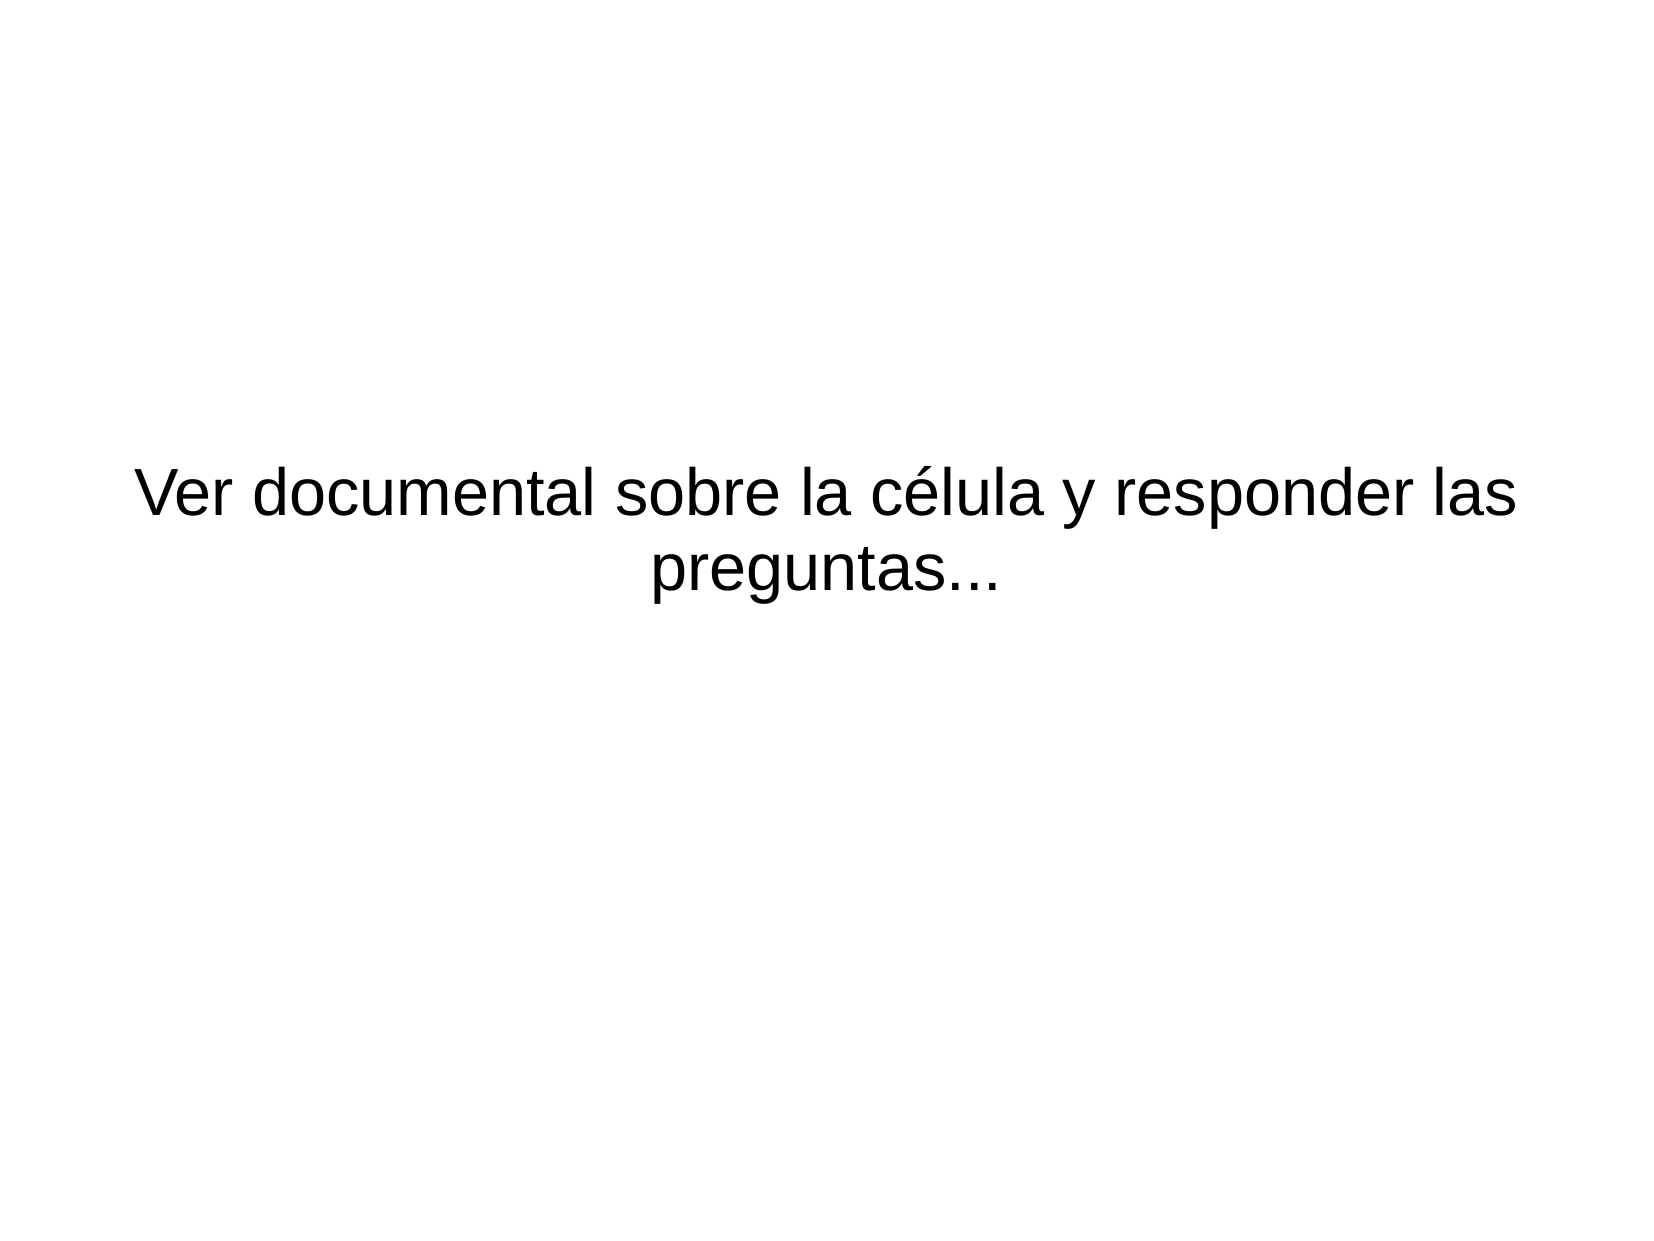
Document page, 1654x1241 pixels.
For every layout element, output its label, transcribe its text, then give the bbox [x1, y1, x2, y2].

subtitle Ver documental sobre la célula y responder las preguntas... [82, 49, 1571, 1010]
